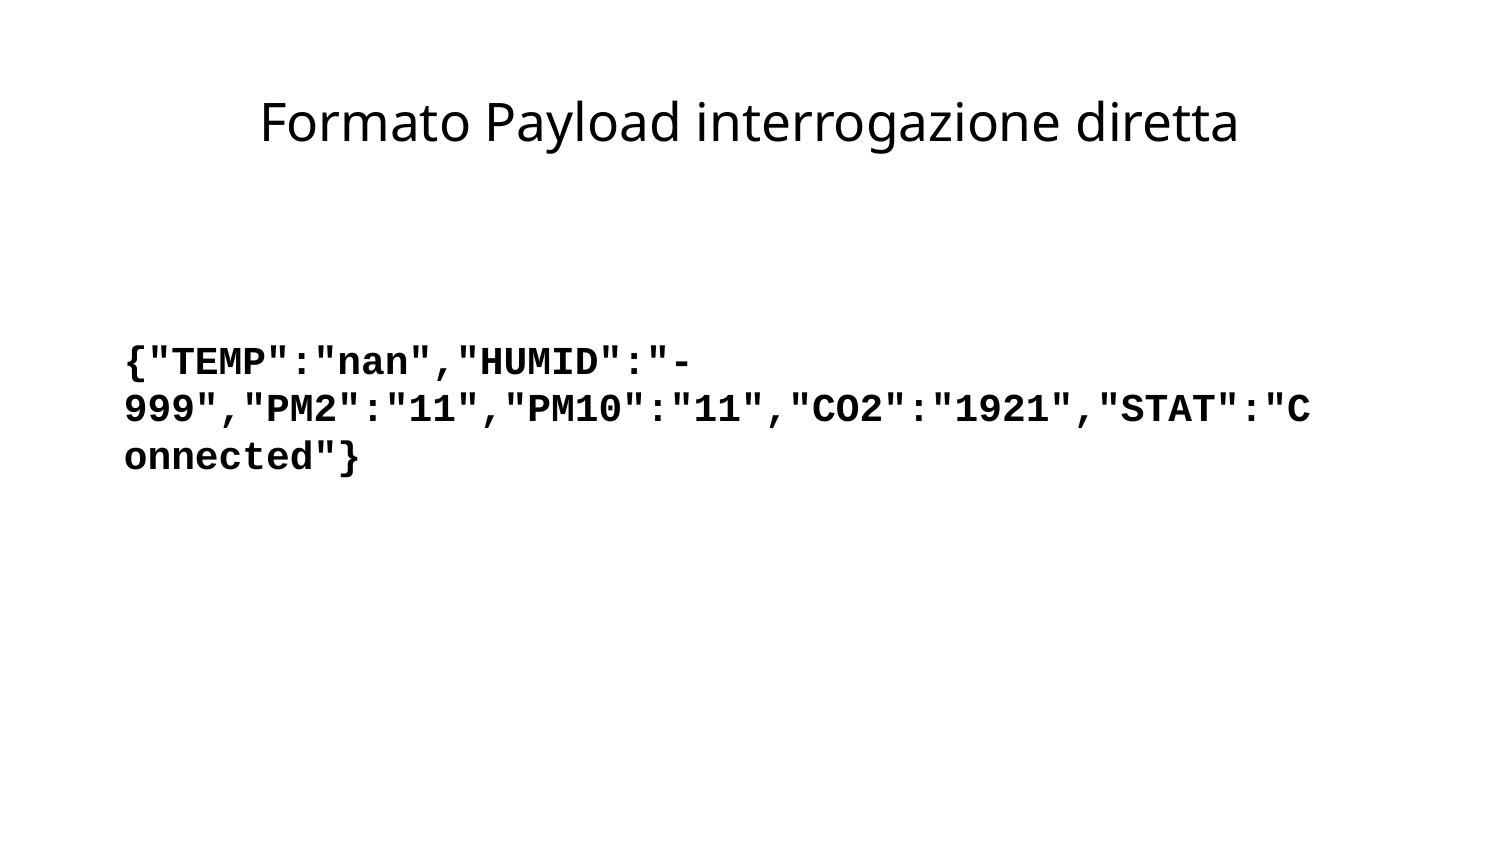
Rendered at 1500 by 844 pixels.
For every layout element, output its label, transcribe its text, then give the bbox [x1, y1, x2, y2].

text_box {"TEMP":"nan","HUMID":"-999","PM2":"11","PM10":"11","CO2":"1921","STAT":"Connected"} [108, 319, 1346, 528]
title Formato Payload interrogazione diretta [51, 72, 1449, 167]
